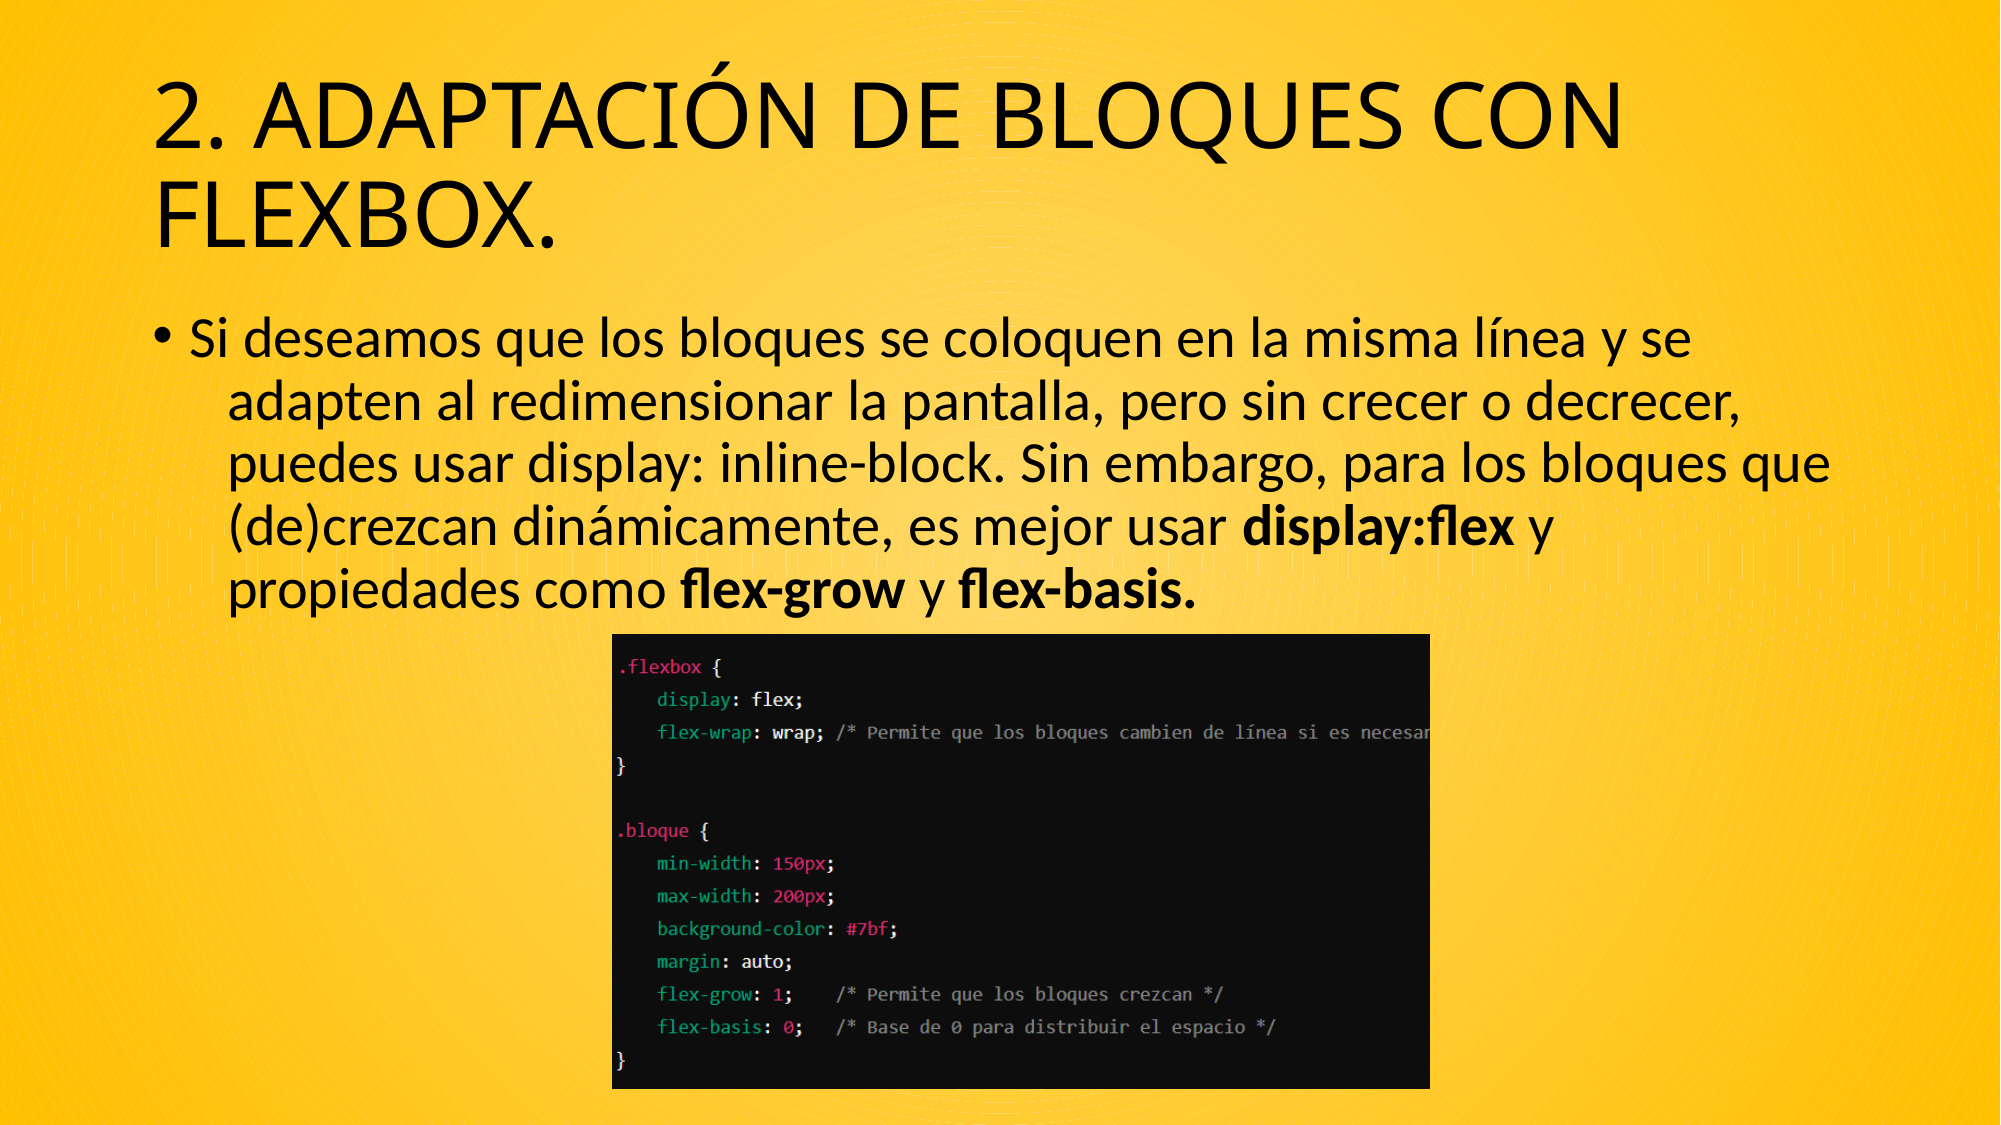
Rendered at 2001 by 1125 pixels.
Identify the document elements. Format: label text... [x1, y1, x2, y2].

picture [612, 635, 1430, 1089]
title 2. ADAPTACIÓN DE BLOQUES CON FLEXBOX. [137, 59, 1863, 278]
list Si deseamos que los bloques se coloquen en la misma línea y se adapten al redimensionar la pantalla, pero sin crecer o decrecer, puedes usar display: inline-block. Sin embargo, para los bloques que (de)crezcan dinámicamente, es mejor usar display:flex y propiedades como flex-grow y flex-basis. [137, 299, 1863, 1014]
